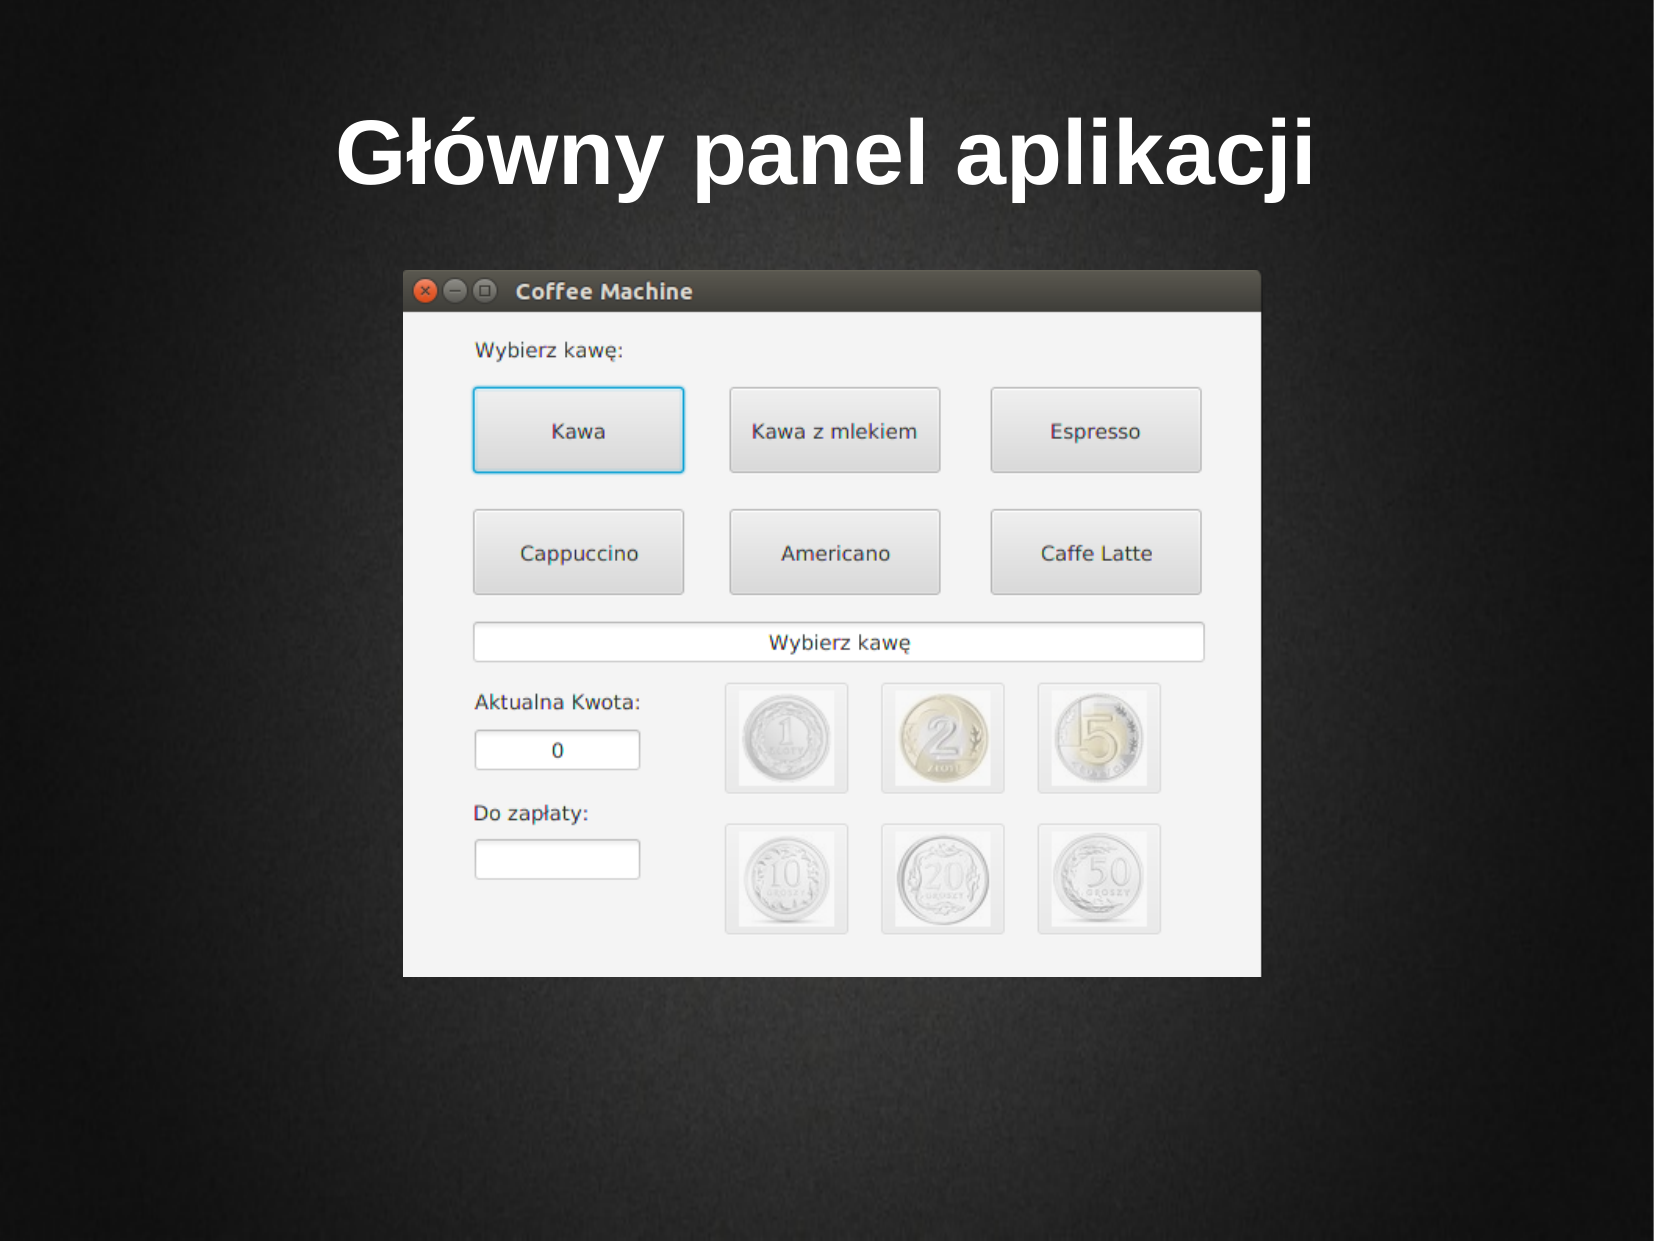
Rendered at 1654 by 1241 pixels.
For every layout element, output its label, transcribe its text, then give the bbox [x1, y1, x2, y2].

title Główny panel aplikacji [82, 49, 1571, 257]
picture [0, 0, 1654, 1241]
